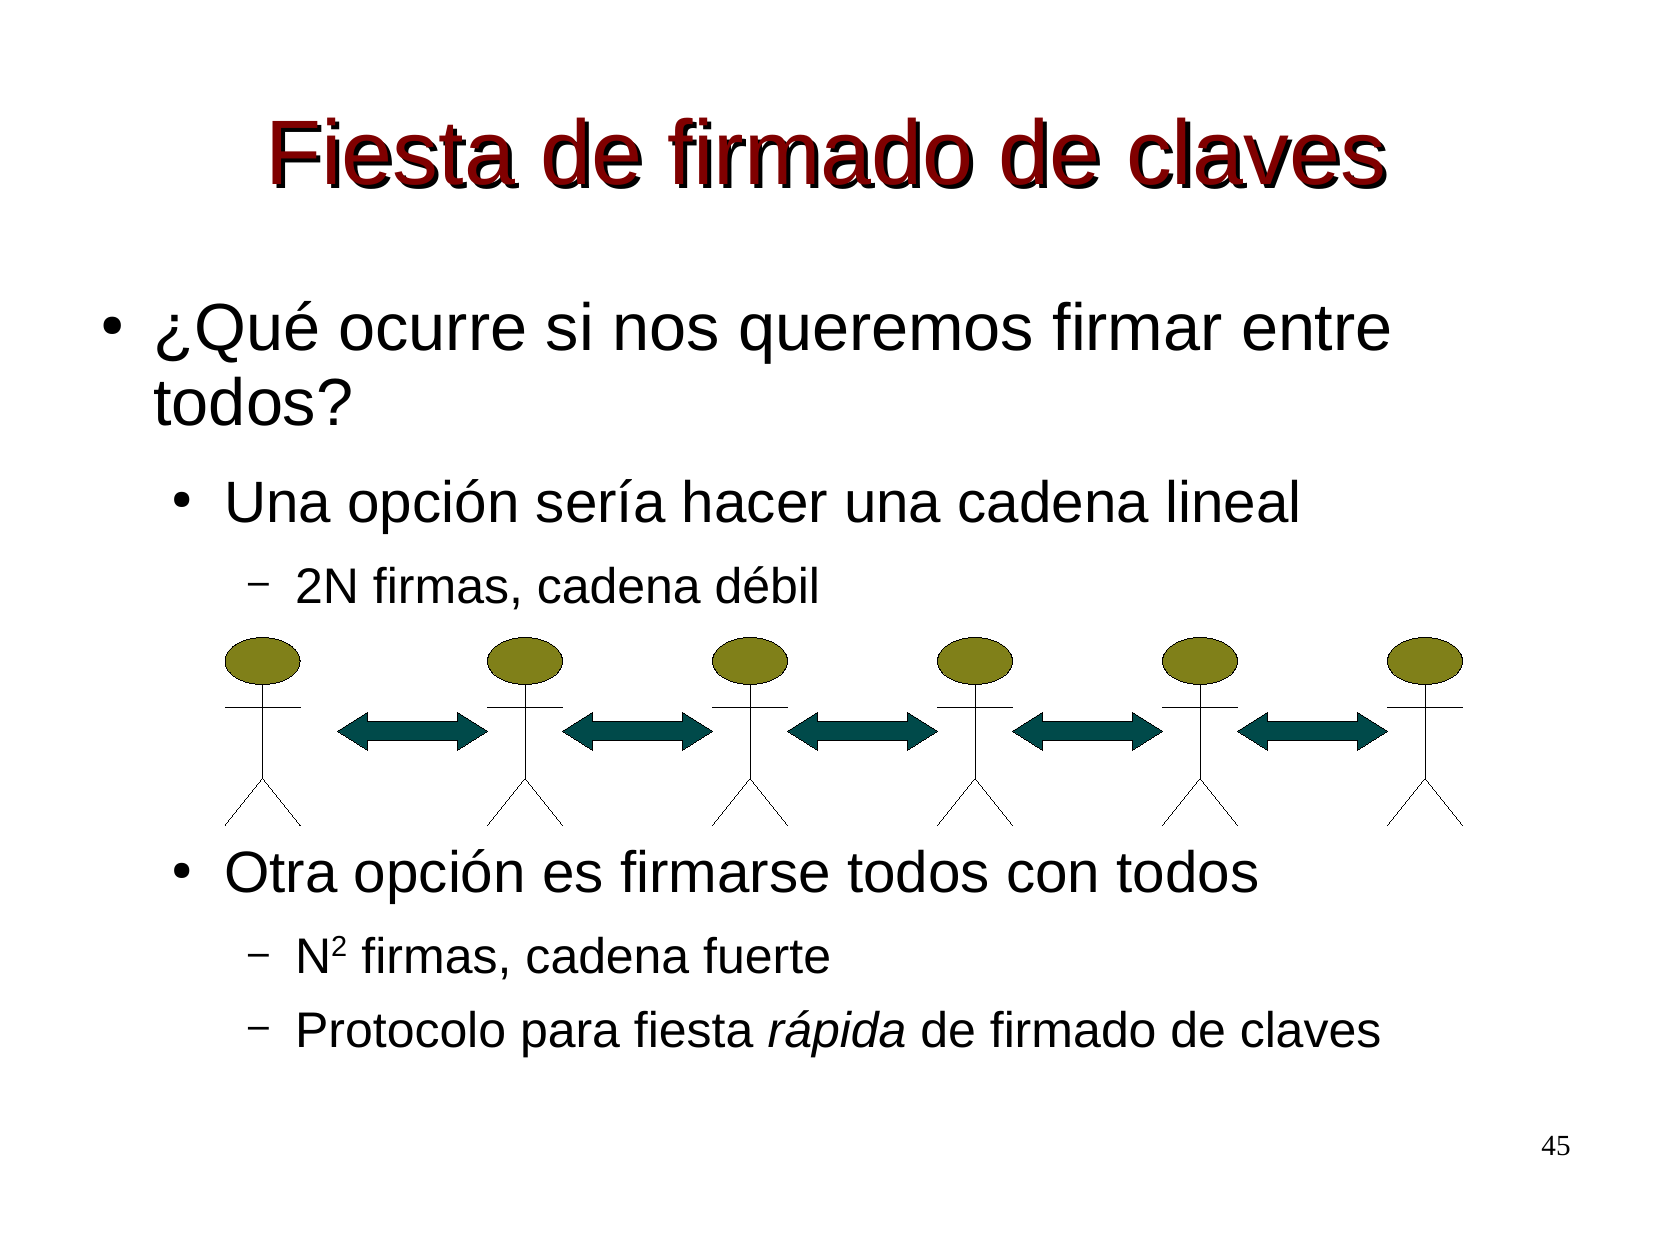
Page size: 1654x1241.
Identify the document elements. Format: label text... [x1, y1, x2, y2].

text_box [487, 637, 563, 685]
title Fiesta de firmado de claves [82, 49, 1571, 257]
text_box [712, 637, 788, 685]
list ¿Qué ocurre si nos queremos firmar entre todos? Una opción sería hacer una cadena lineal 2N firmas, cadena débil Otra opción es firmarse todos con todos N2 firmas, cadena fuerte Protocolo para fiesta rápida de firmado de claves [82, 290, 1571, 1094]
text_box [1012, 712, 1163, 751]
text_box [1387, 637, 1463, 685]
text_box [337, 712, 488, 751]
text_box [225, 637, 301, 685]
text_box [787, 712, 938, 751]
text_box [937, 637, 1013, 685]
text_box [1162, 637, 1238, 685]
text_box [562, 712, 713, 751]
text_box [1237, 712, 1388, 751]
